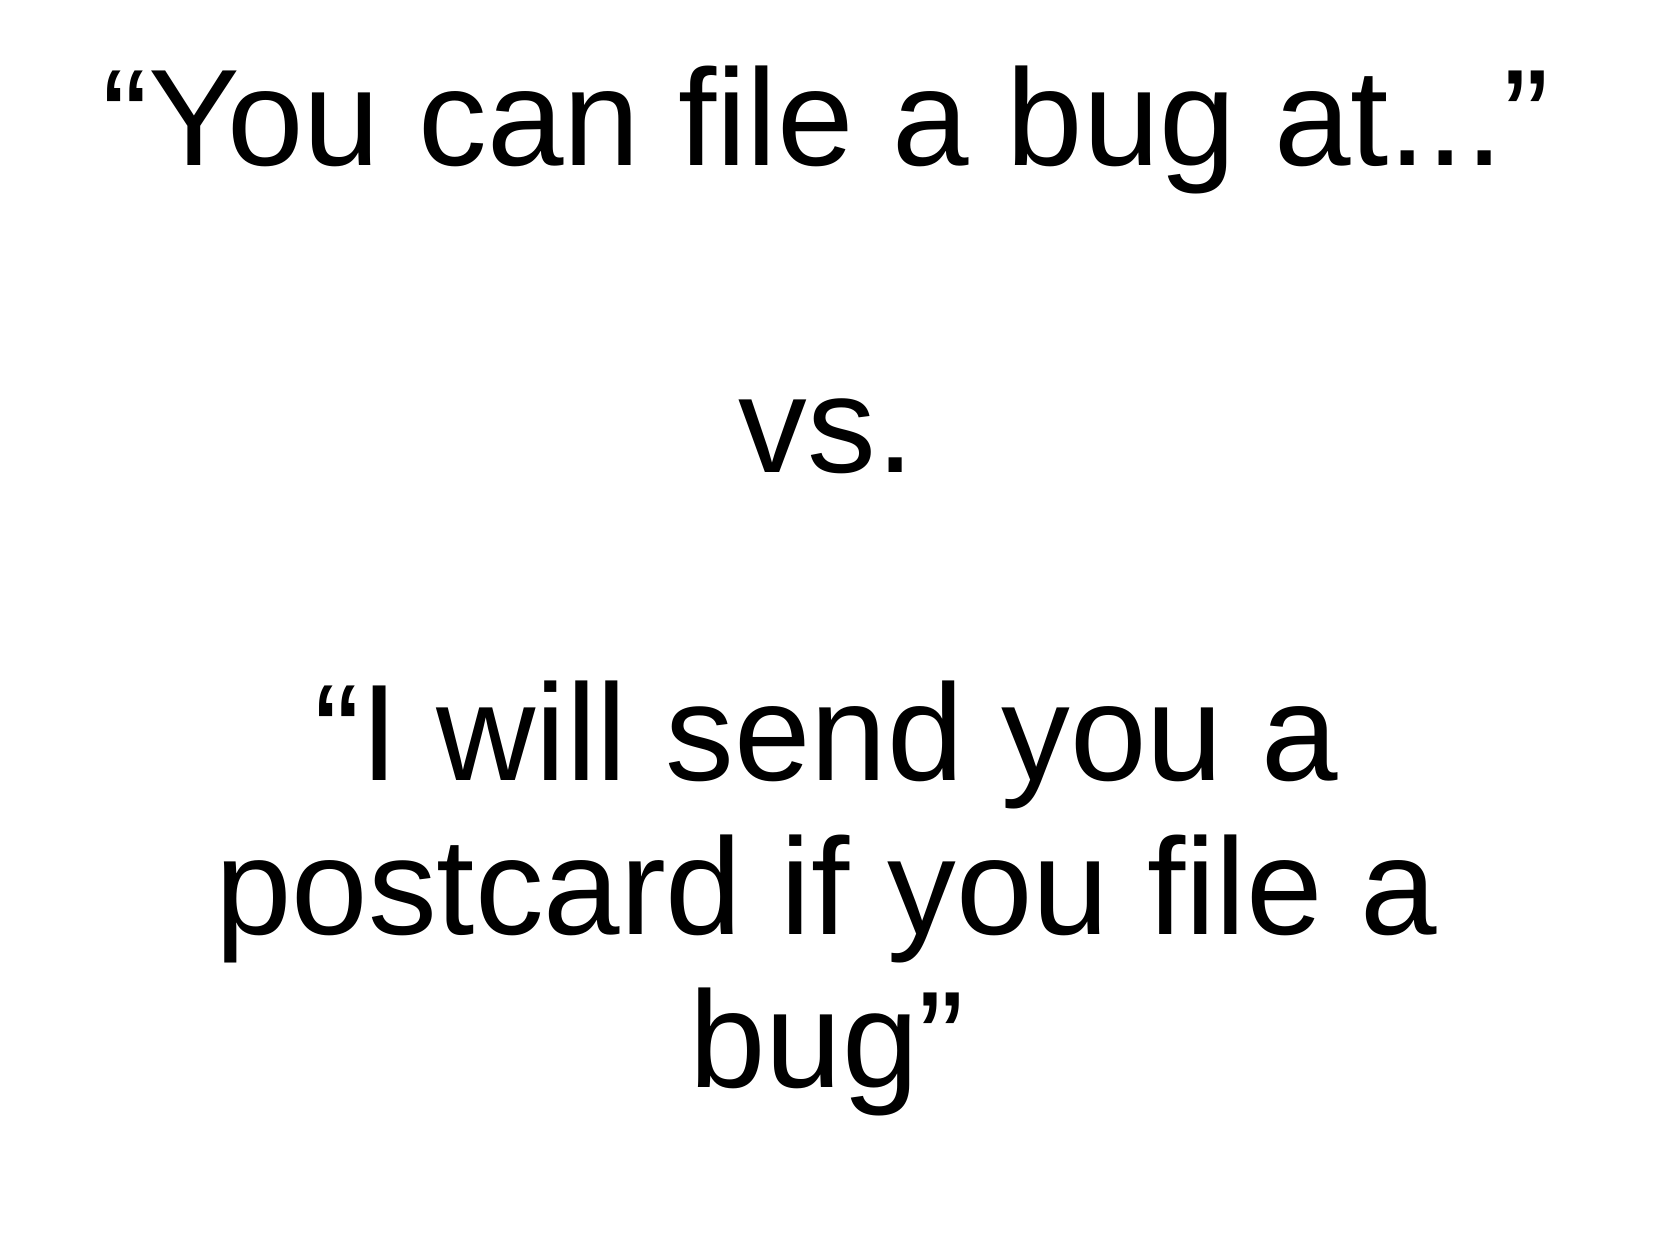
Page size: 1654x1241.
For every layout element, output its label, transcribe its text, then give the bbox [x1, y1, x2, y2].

subtitle “You can file a bug at...” vs. “I will send you a postcard if you file a bug” [82, 40, 1571, 1118]
